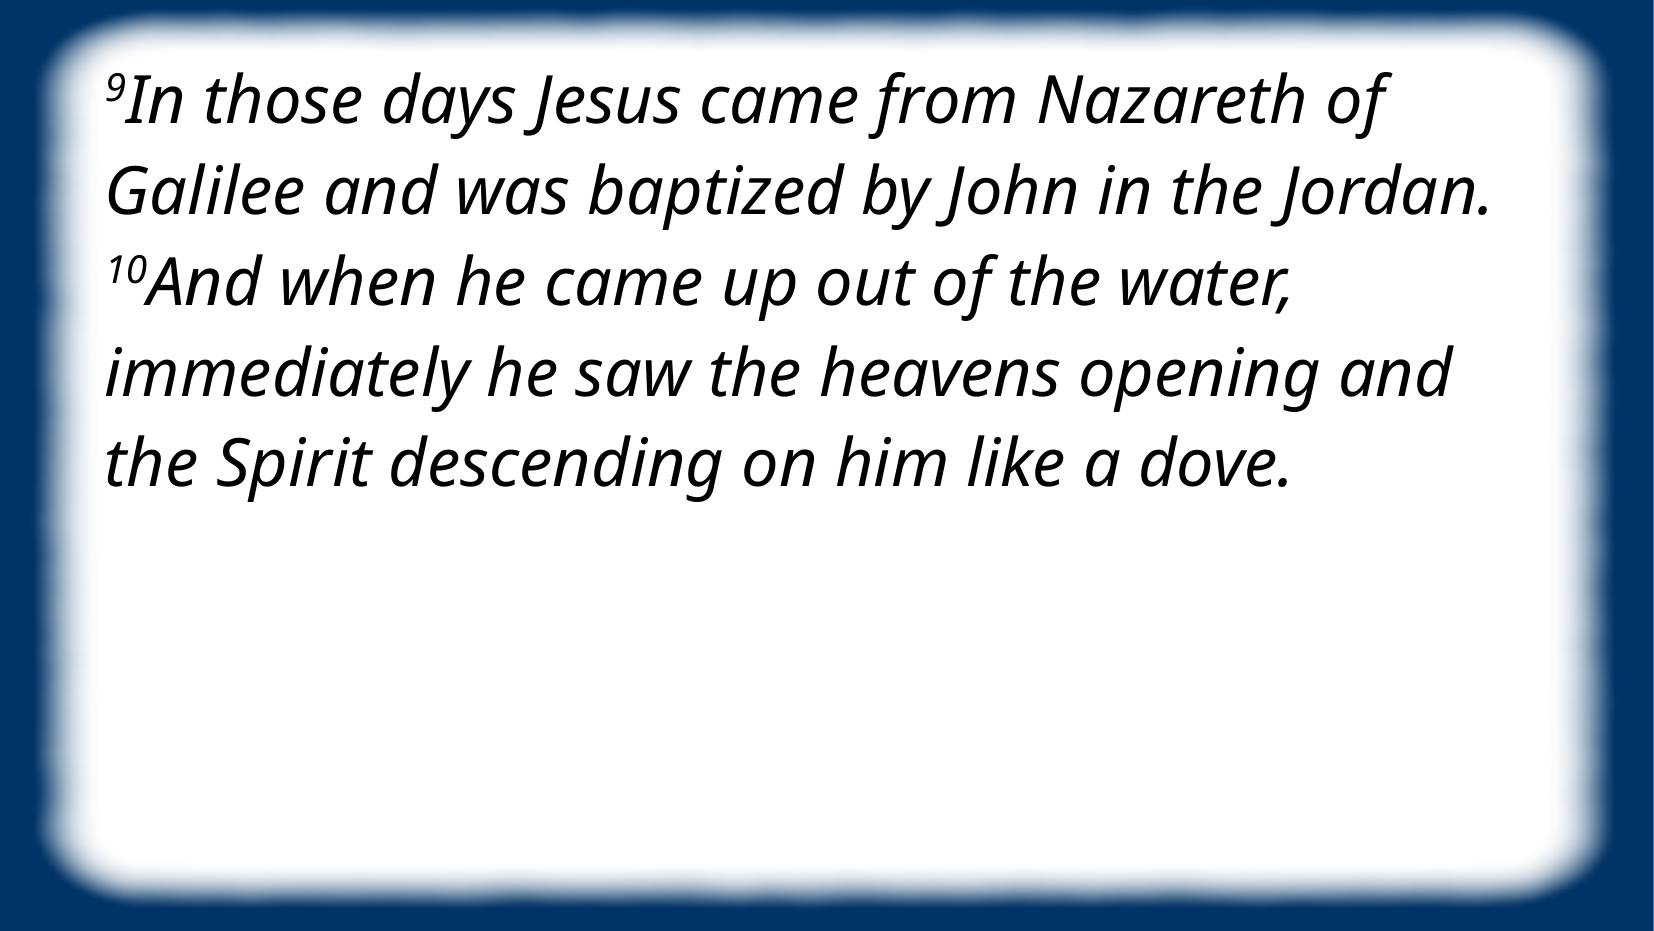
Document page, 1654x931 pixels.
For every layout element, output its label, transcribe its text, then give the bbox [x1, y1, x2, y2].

text_box 9In those days Jesus came from Nazareth of Galilee and was baptized by John in the Jordan. 10And when he came up out of the water, immediately he saw the heavens opening and the Spirit descending on him like a dove. [90, 45, 1561, 504]
picture [0, 0, 1654, 931]
